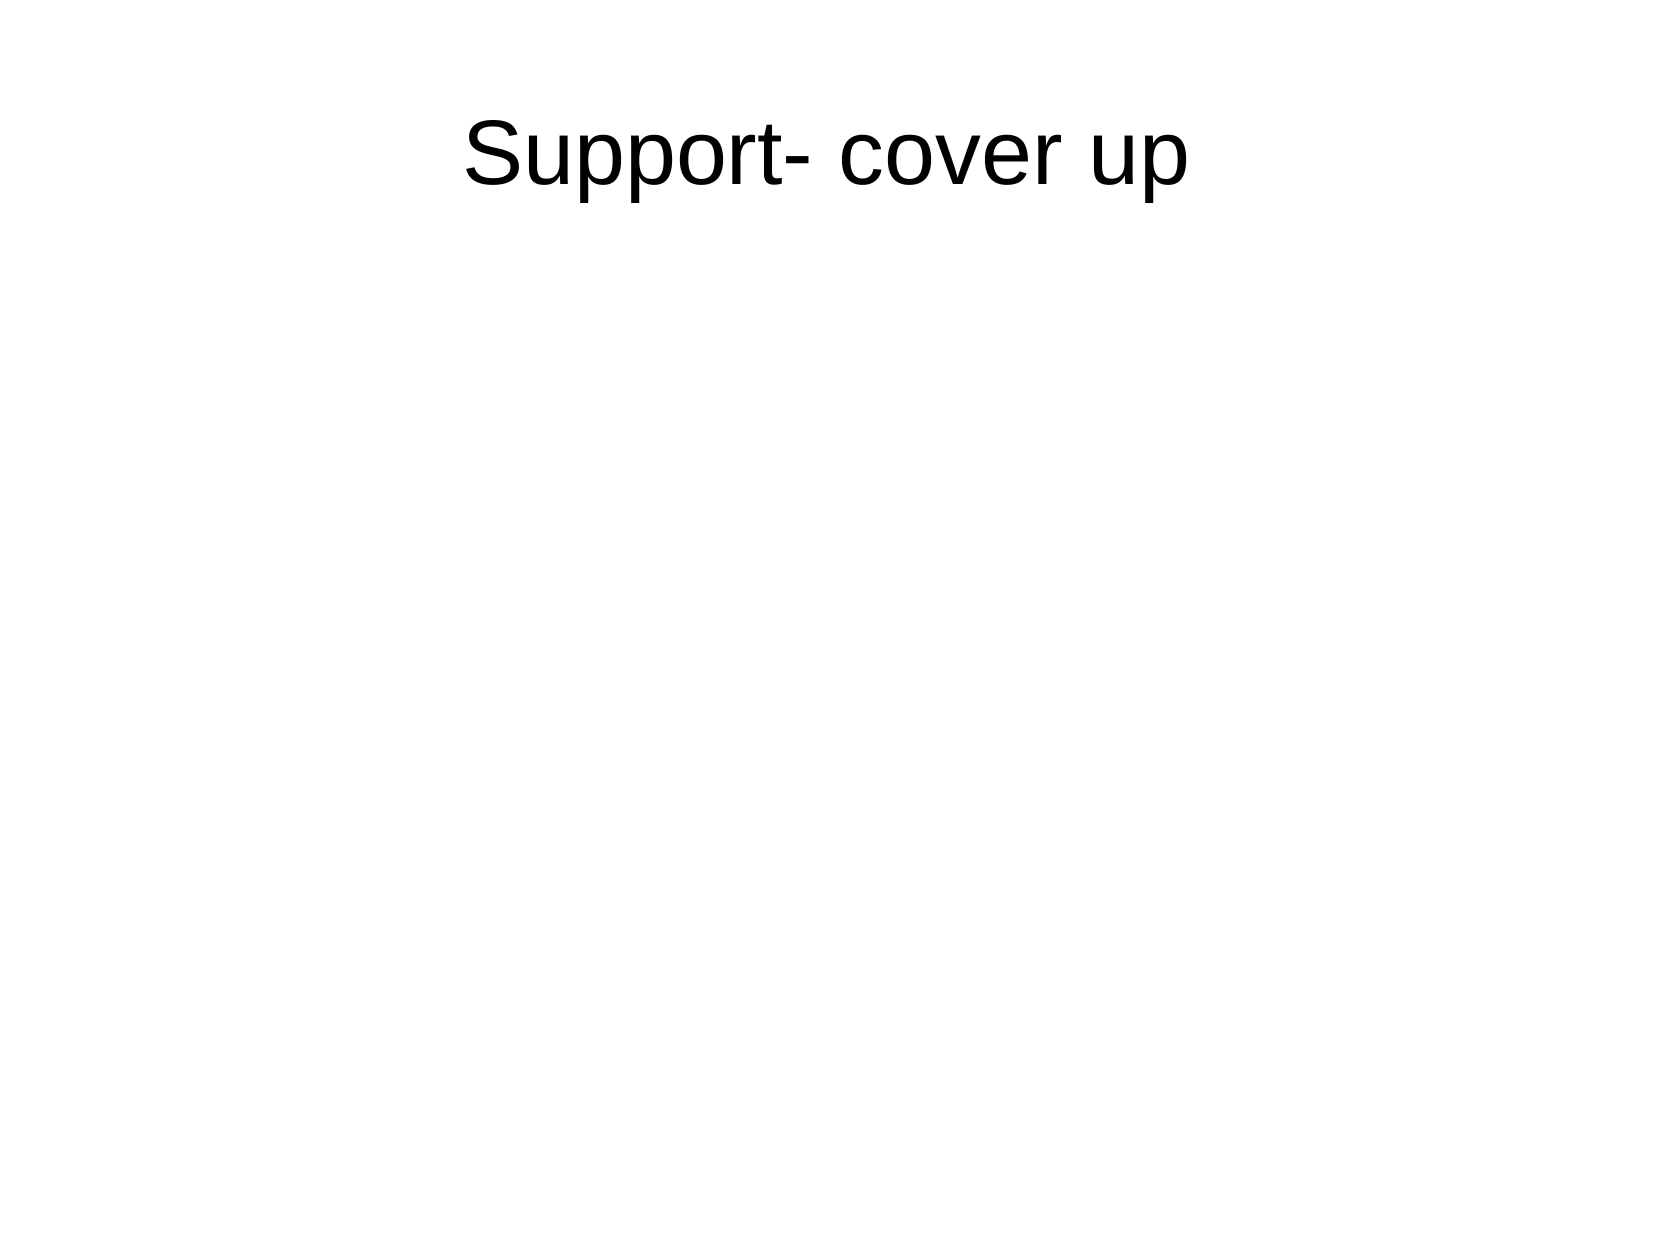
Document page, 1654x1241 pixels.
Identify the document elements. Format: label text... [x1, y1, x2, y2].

title Support- cover up [82, 56, 1571, 250]
